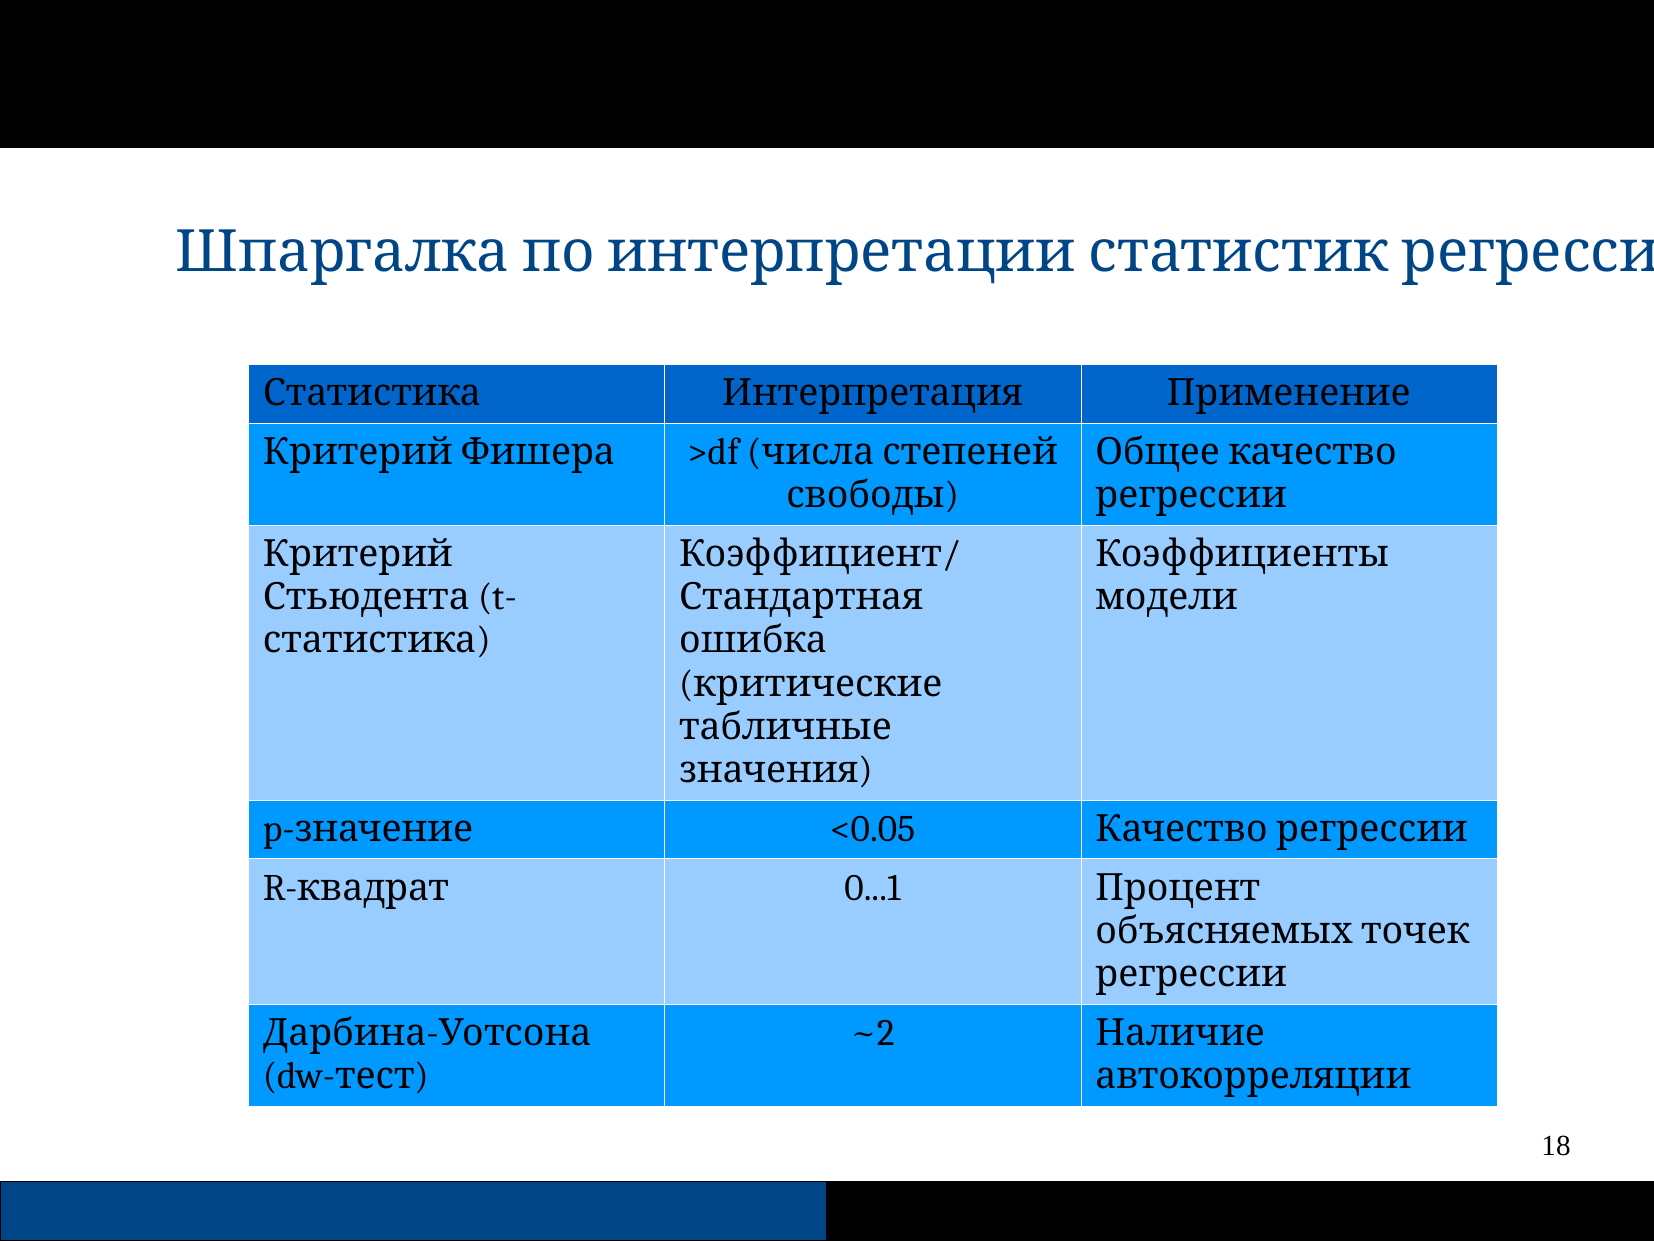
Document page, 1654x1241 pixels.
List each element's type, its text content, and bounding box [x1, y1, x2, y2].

table_cell Критерий Стьюдента (t-статистика) [249, 526, 664, 800]
table_header Статистика [249, 365, 664, 423]
table_cell Процент объясняемых точек регрессии [1082, 859, 1497, 1004]
table_cell Дарбина-Уотсона (dw-тест) [249, 1005, 664, 1106]
table_cell Критерий Фишера [249, 424, 664, 525]
table_header Применение [1082, 365, 1497, 423]
table_header Интерпретация [665, 365, 1081, 423]
table_cell Общее качество регрессии [1082, 424, 1497, 525]
table_cell p-значение [249, 801, 664, 858]
table_cell 0...1 [665, 859, 1081, 1004]
table_cell >df (числа степеней свободы) [665, 424, 1081, 525]
table_cell Качество регрессии [1082, 801, 1497, 858]
table_cell R-квадрат [249, 859, 664, 1004]
text_box [0, 1181, 1654, 1241]
table_cell ~2 [665, 1005, 1081, 1106]
table_cell <0.05 [665, 801, 1081, 858]
text_box [0, 0, 1654, 148]
table_cell Наличие автокорреляции [1082, 1005, 1497, 1106]
text_box Шпаргалка по интерпретации статистик регрессии [160, 211, 1551, 299]
table_cell Коэффициент/Стандартная ошибка (критические табличные значения) [665, 526, 1081, 800]
table_cell Коэффициенты модели [1082, 526, 1497, 800]
